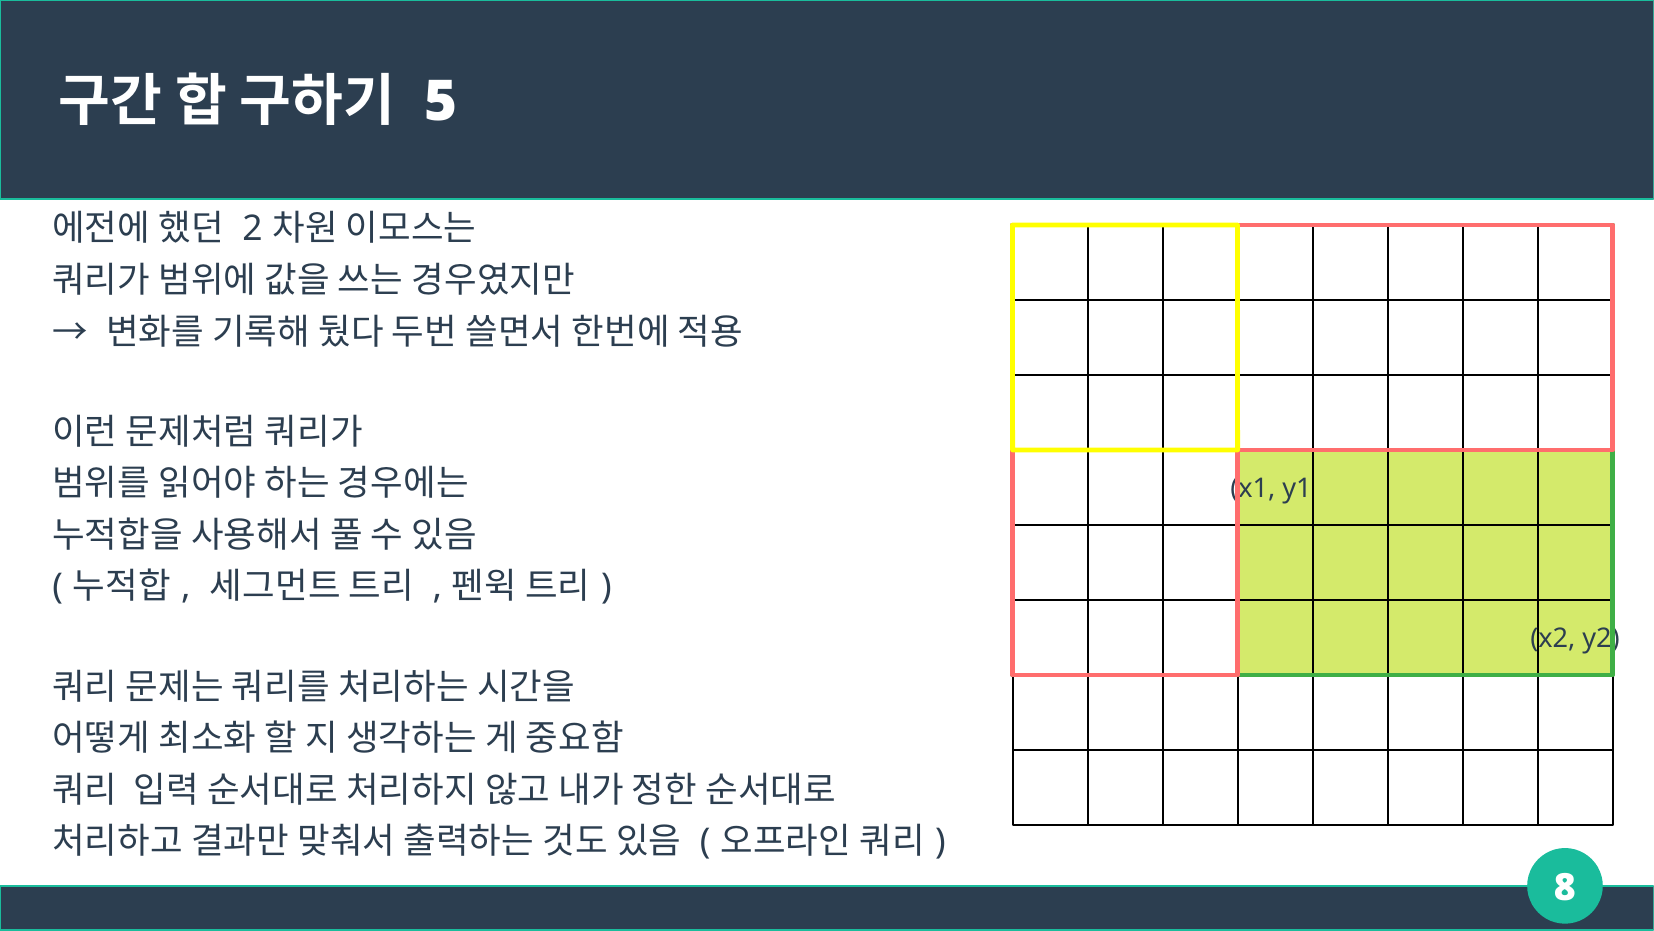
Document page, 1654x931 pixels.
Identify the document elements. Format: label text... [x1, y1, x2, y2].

title 구간 합 구하기 5 [59, 37, 1595, 156]
text_box 에전에 했던 2차원 이모스는 쿼리가 범위에 값을 쓰는 경우였지만 → 변화를 기록해 뒀다 두번 쓸면서 한번에 적용 이런 문제처럼 쿼리가 범위를 읽어야 하는 경우에는 누적합을 사용해서 풀 수 있음 (누적합, 세그먼트 트리 ,펜윅 트리) 쿼리 문제는 쿼리를 처리하는 시간을 어떻게 최소화 할 지 생각하는 게 중요함 쿼리 입력 순서대로 처리하지 않고 내가 정한 순서대로 처리하고 결과만 맞춰서 출력하는 것도 있음 (오프라인 쿼리) [37, 192, 976, 924]
text_box (x2, y2) [1537, 600, 1610, 673]
text_box (x1, y1) [1240, 452, 1312, 525]
text_box [1240, 452, 1610, 673]
